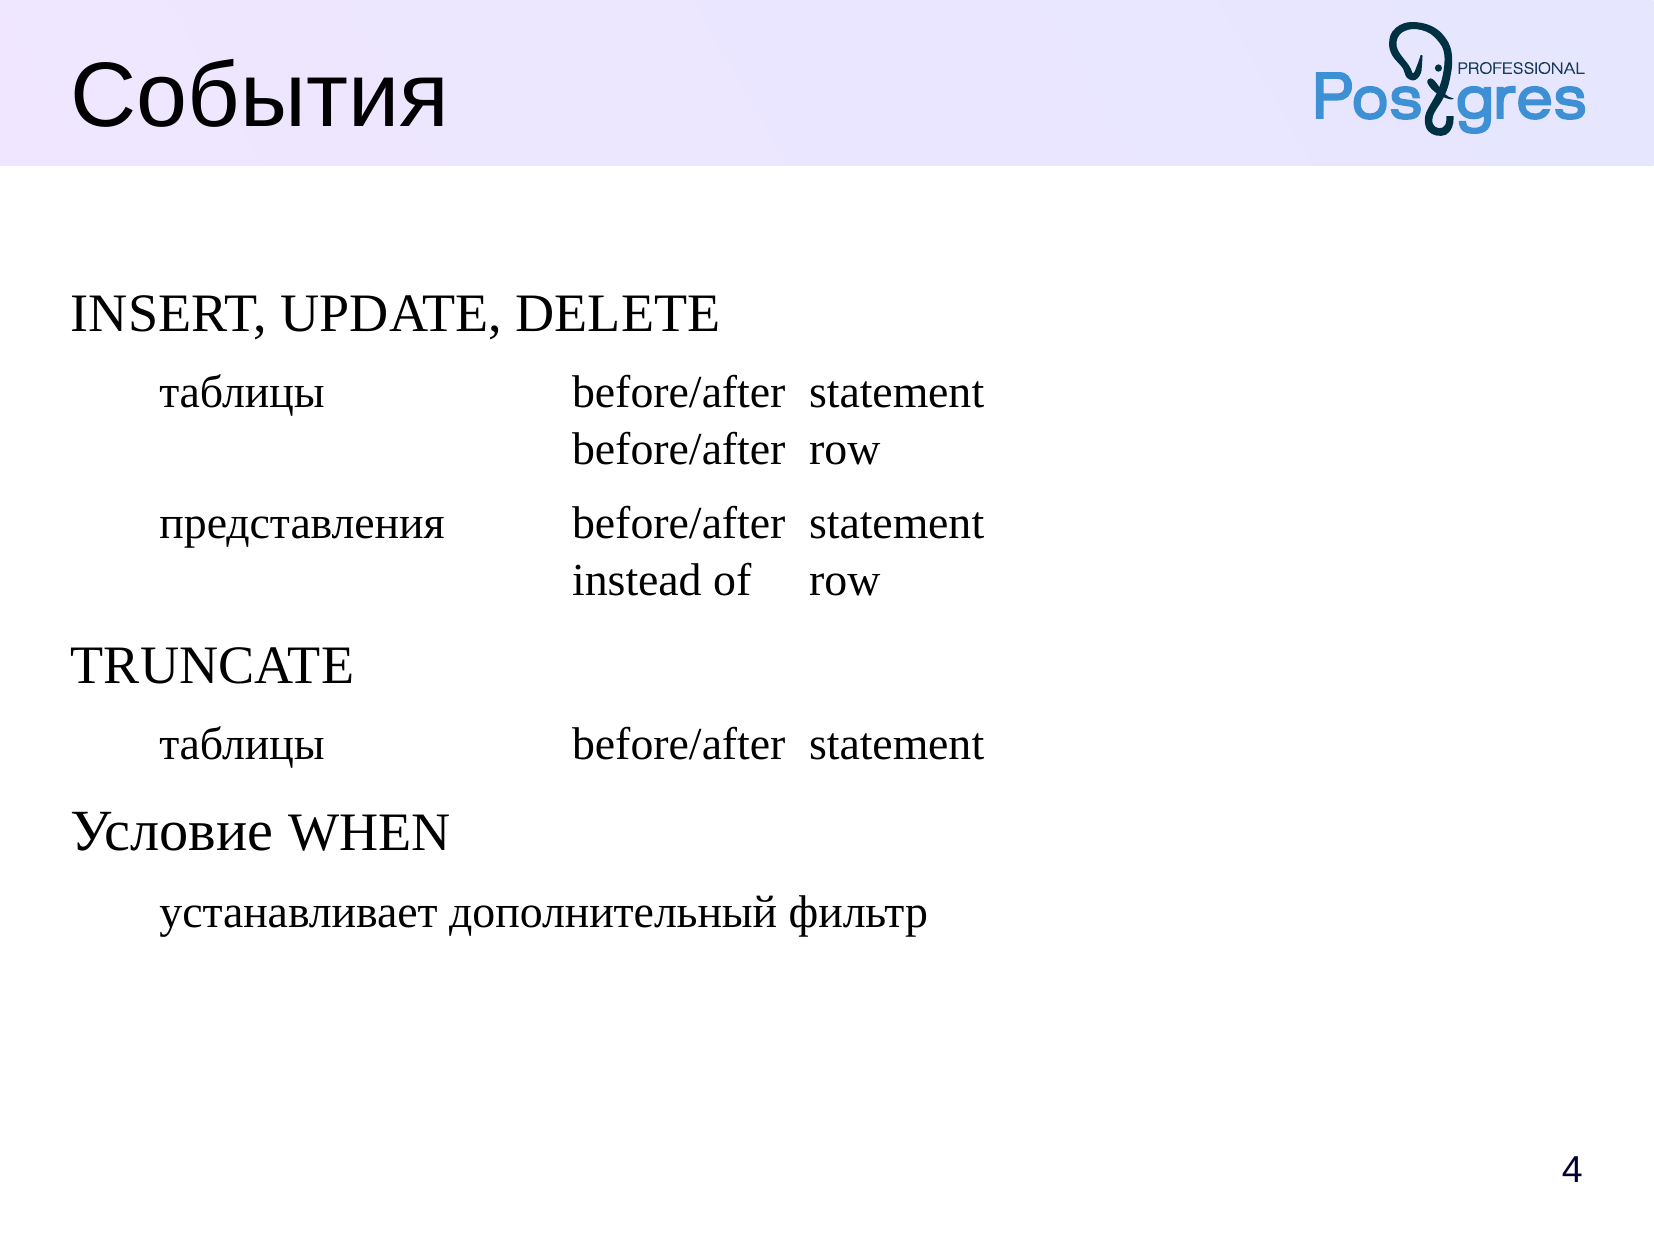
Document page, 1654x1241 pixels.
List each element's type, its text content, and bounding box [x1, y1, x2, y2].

title События [70, 43, 1241, 147]
list INSERT, UPDATE, DELETE таблицы before/after statement before/after row представления before/after statement instead of row TRUNCATE таблицы before/after statement Условие WHEN устанавливает дополнительный фильтр [70, 283, 1583, 1141]
